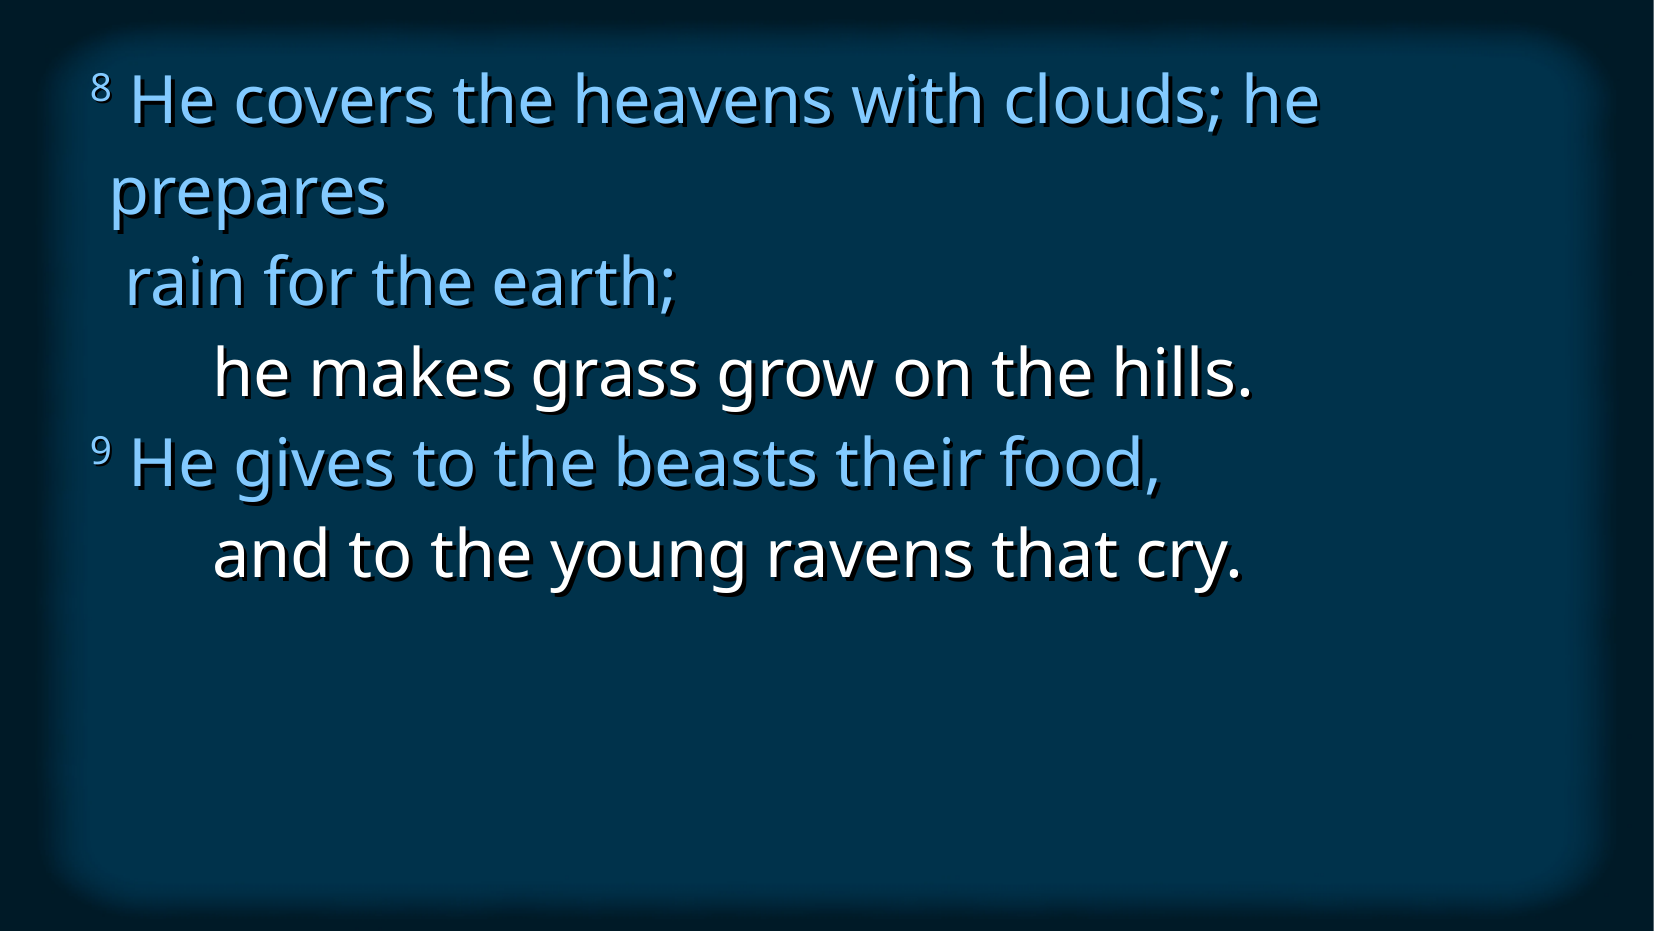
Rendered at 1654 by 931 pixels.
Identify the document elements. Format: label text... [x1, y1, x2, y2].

text_box 8 He covers the heavens with clouds; he prepares rain for the earth; he makes grass grow on the hills. 9 He gives to the beasts their food, and to the young ravens that cry. [75, 45, 1591, 504]
picture [0, 0, 1654, 931]
